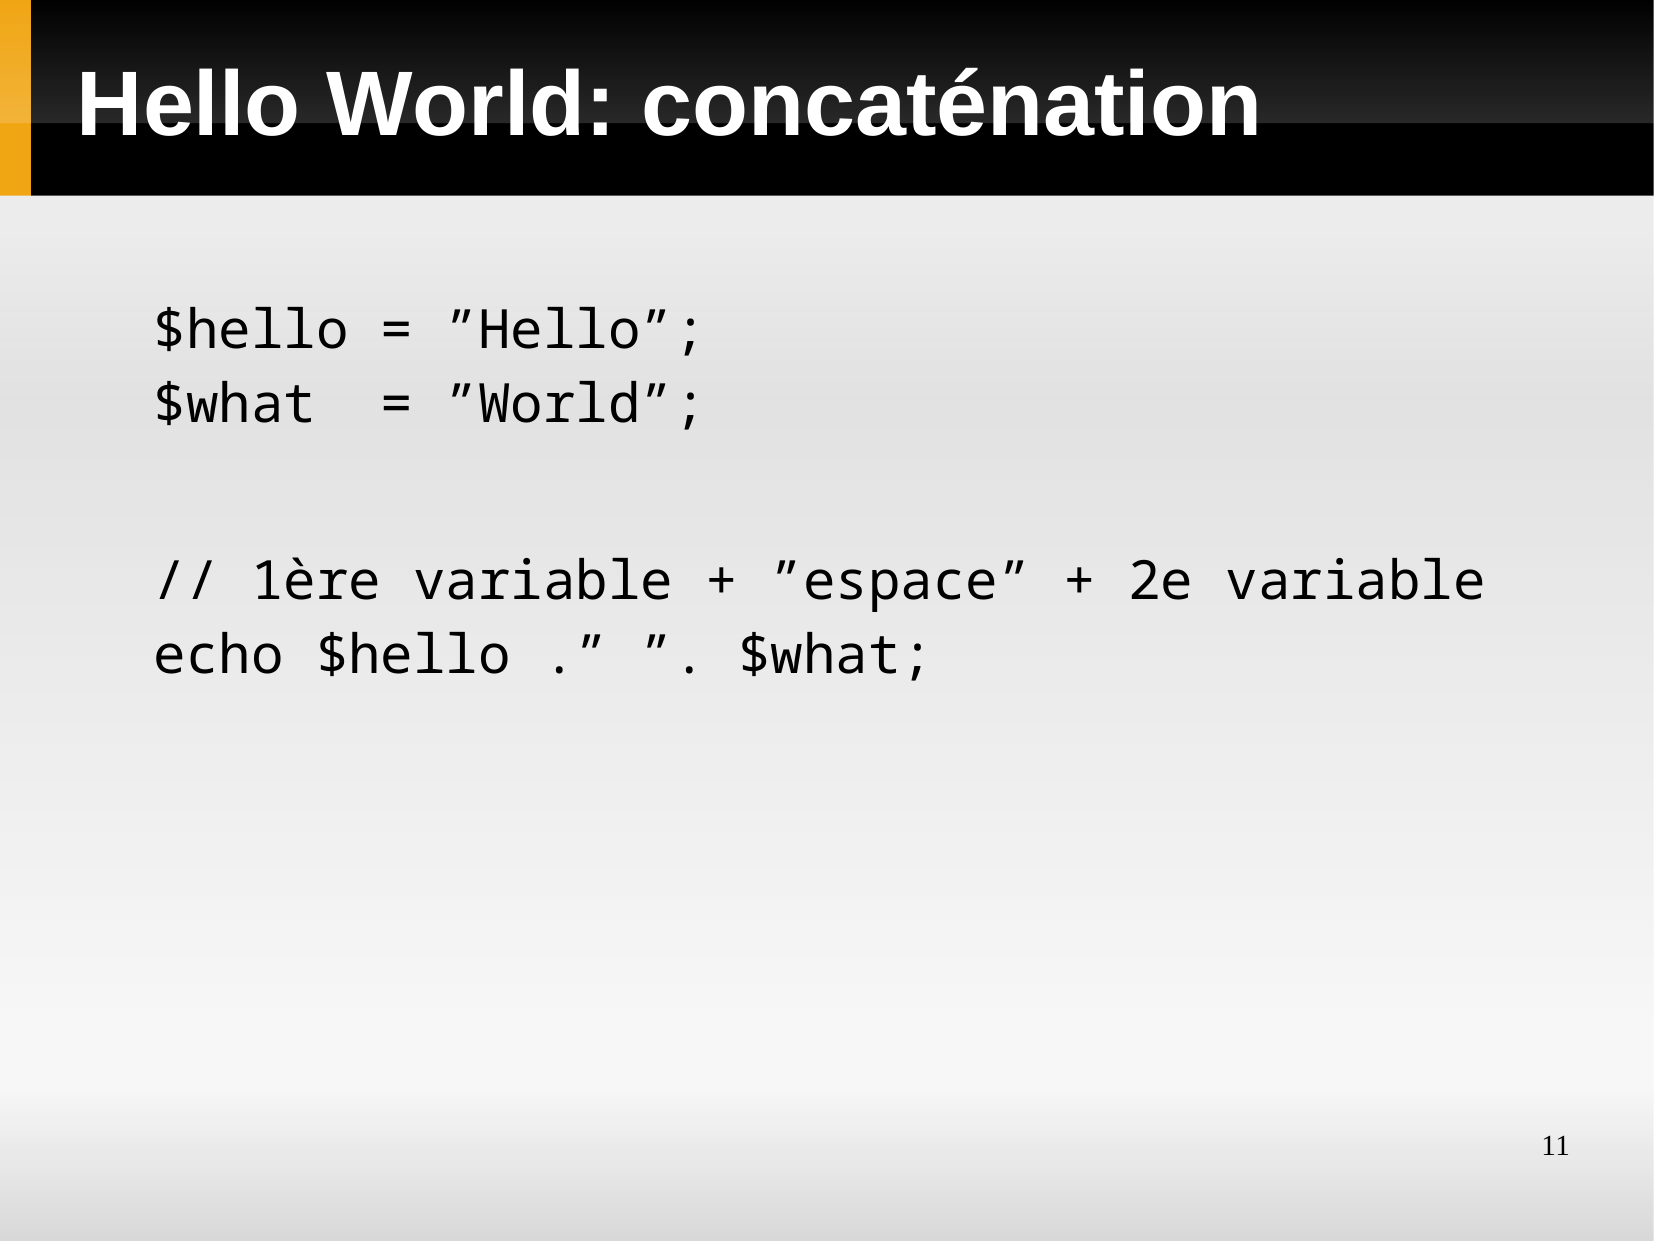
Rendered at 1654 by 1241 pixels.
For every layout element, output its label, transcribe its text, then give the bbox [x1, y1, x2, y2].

picture [0, 0, 1654, 1241]
list $hello = ”Hello”; $what = ”World”; // 1ère variable + ”espace” + 2e variable echo $hello .” ”. $what; [82, 290, 1571, 1109]
title Hello World: concaténation [76, 0, 1565, 208]
